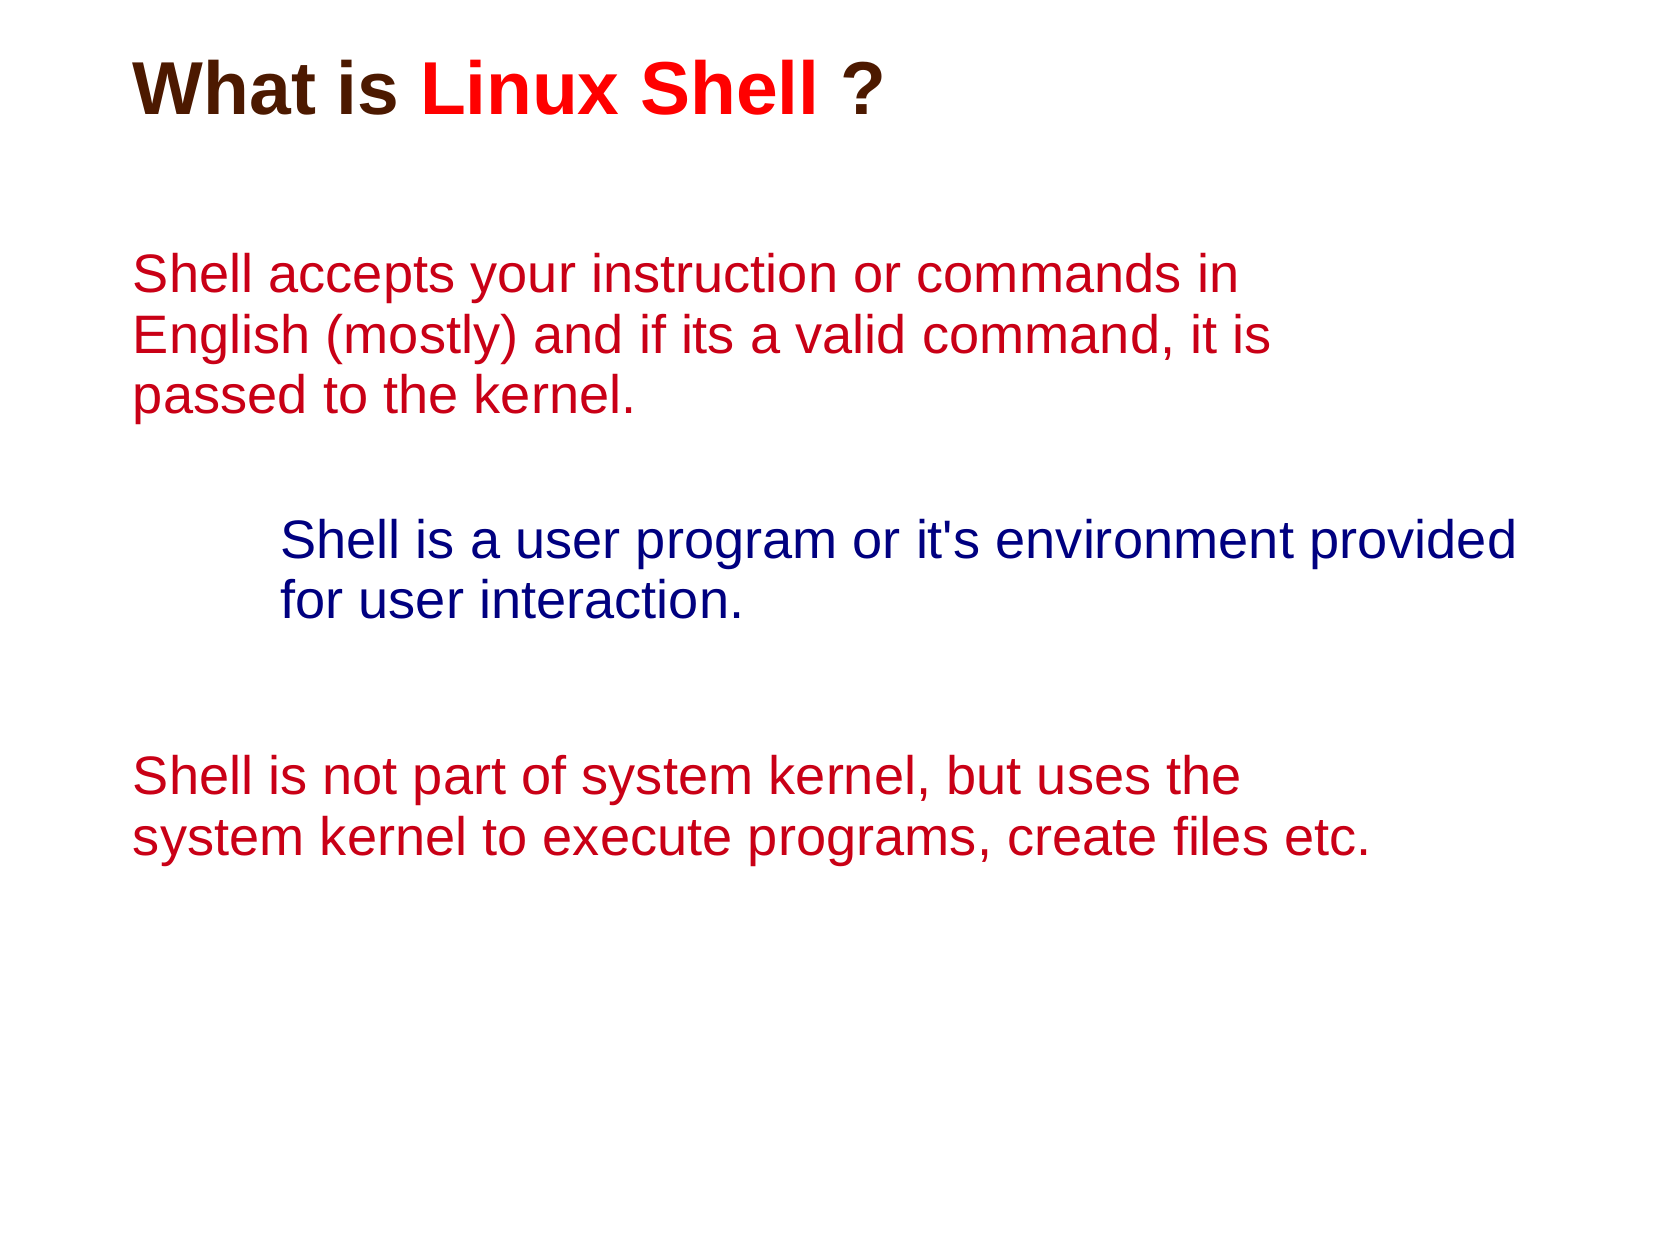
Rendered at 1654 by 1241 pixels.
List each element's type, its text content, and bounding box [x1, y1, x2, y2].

text_box Shell accepts your instruction or commands in English (mostly) and if its a valid command, it is passed to the kernel. [118, 236, 1356, 645]
text_box Shell is a user program or it's environment provided for user interaction. [265, 501, 1595, 638]
text_box Shell is not part of system kernel, but uses the system kernel to execute programs, create files etc. [118, 738, 1418, 875]
text_box What is Linux Shell ? [118, 39, 1506, 187]
